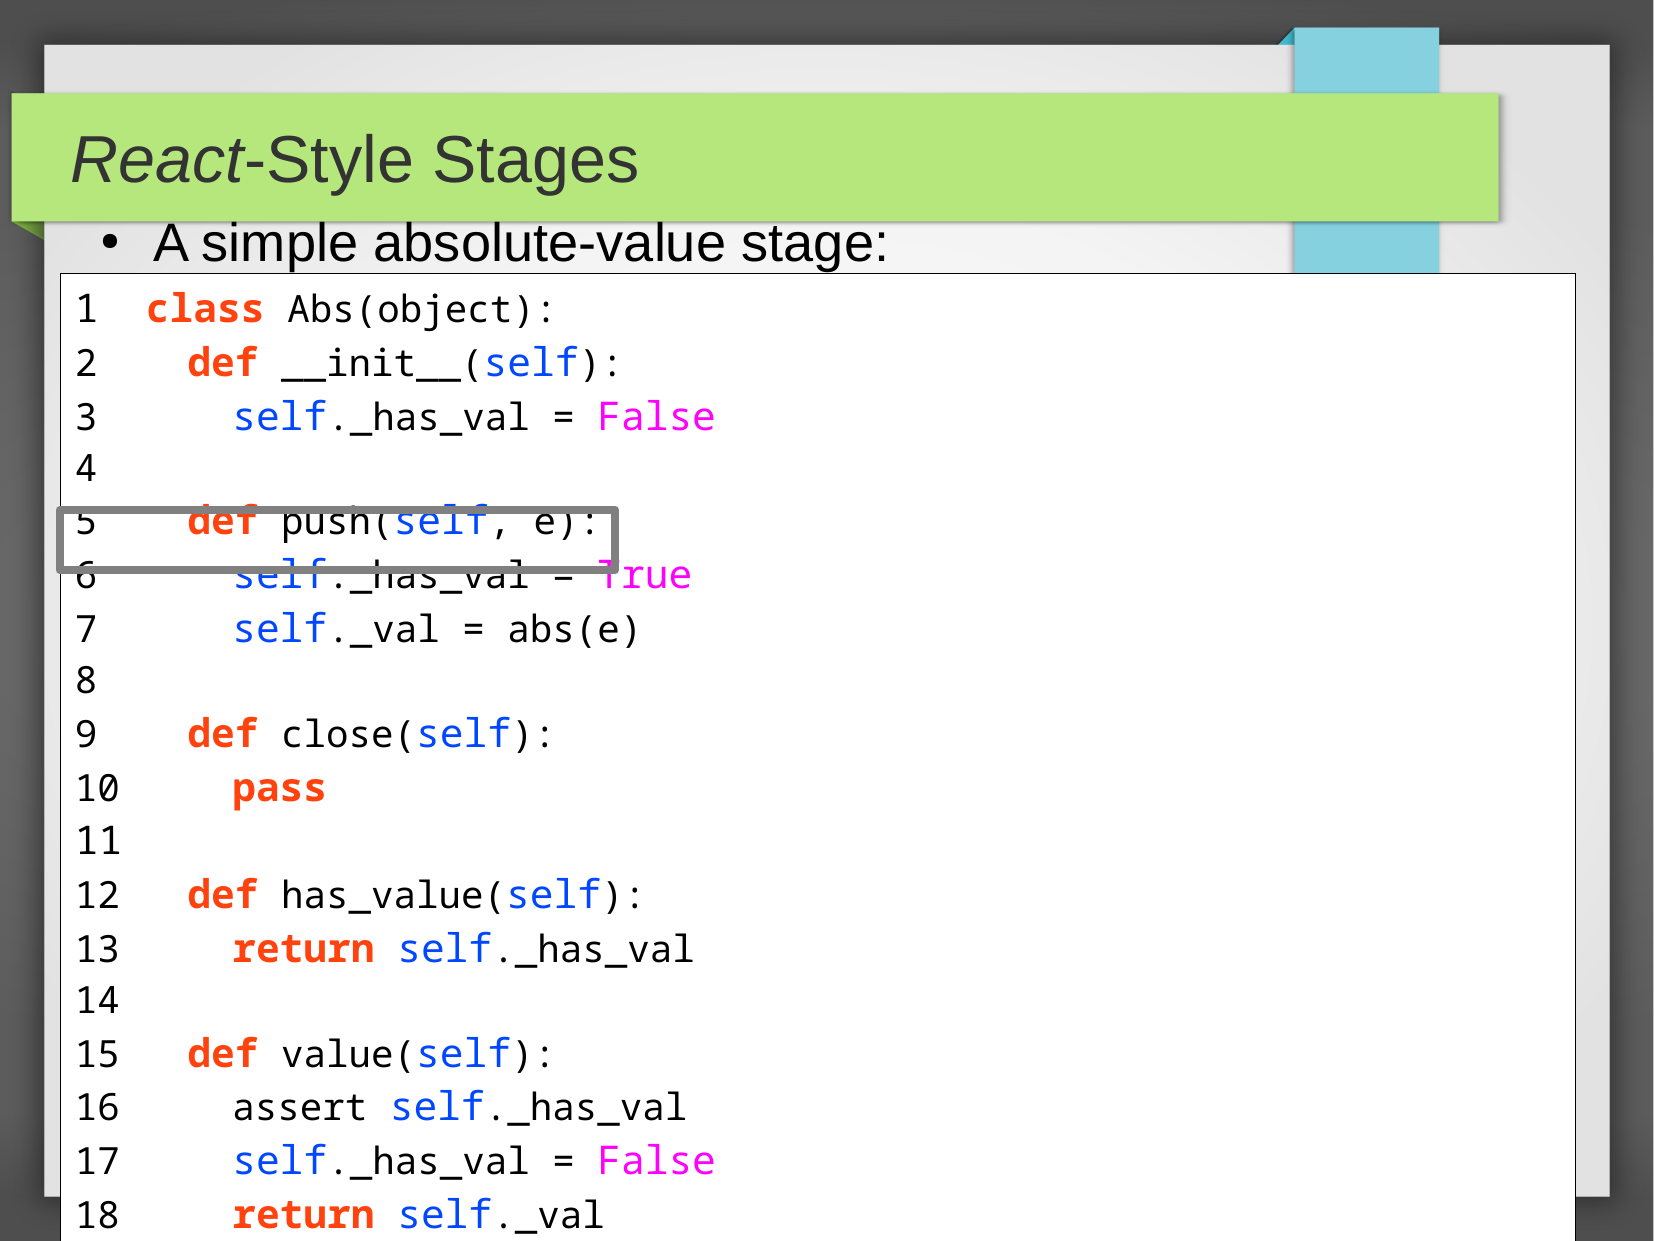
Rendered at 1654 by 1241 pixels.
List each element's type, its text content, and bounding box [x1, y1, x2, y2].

picture [0, 0, 1654, 1241]
list A simple absolute-value stage: Tremendous overhead: Code SNR, Runtime [82, 212, 1538, 273]
title React-Style Stages [70, 106, 1229, 213]
text_box 1 class Abs(object): 2 def __init__(self): 3 self._has_val = False 4 5 def push(self, e): 6 self._has_val = True 7 self._val = abs(e) 8 9 def close(self): 10 pass 11 12 def has_value(self): 13 return self._has_val 14 15 def value(self): 16 assert self._has_val 17 self._has_val = False 18 return self._val [60, 273, 1576, 1032]
text_box [60, 510, 616, 571]
